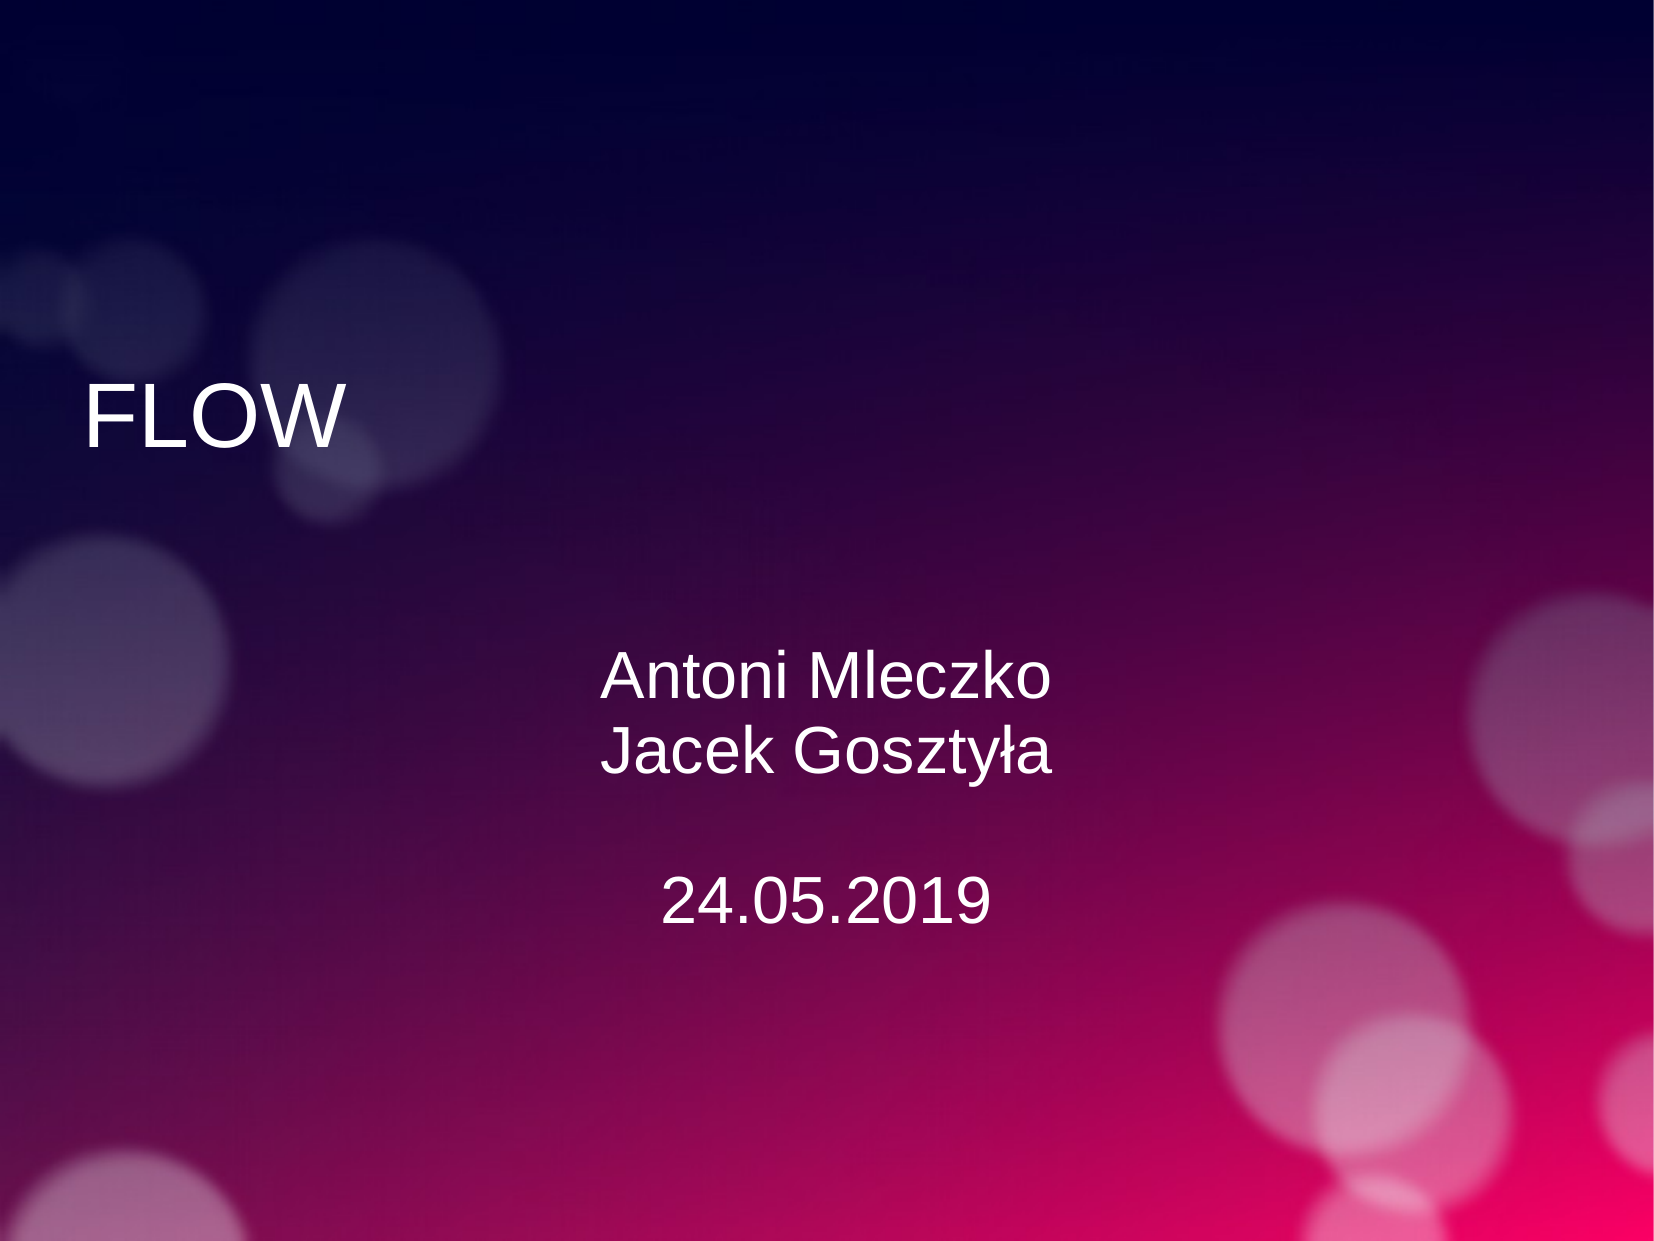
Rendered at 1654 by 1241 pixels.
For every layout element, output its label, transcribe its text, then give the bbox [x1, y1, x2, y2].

title FLOW [82, 312, 1571, 520]
picture [0, 0, 1654, 1241]
subtitle Antoni Mleczko Jacek Gosztyła 24.05.2019 [82, 566, 1571, 1010]
